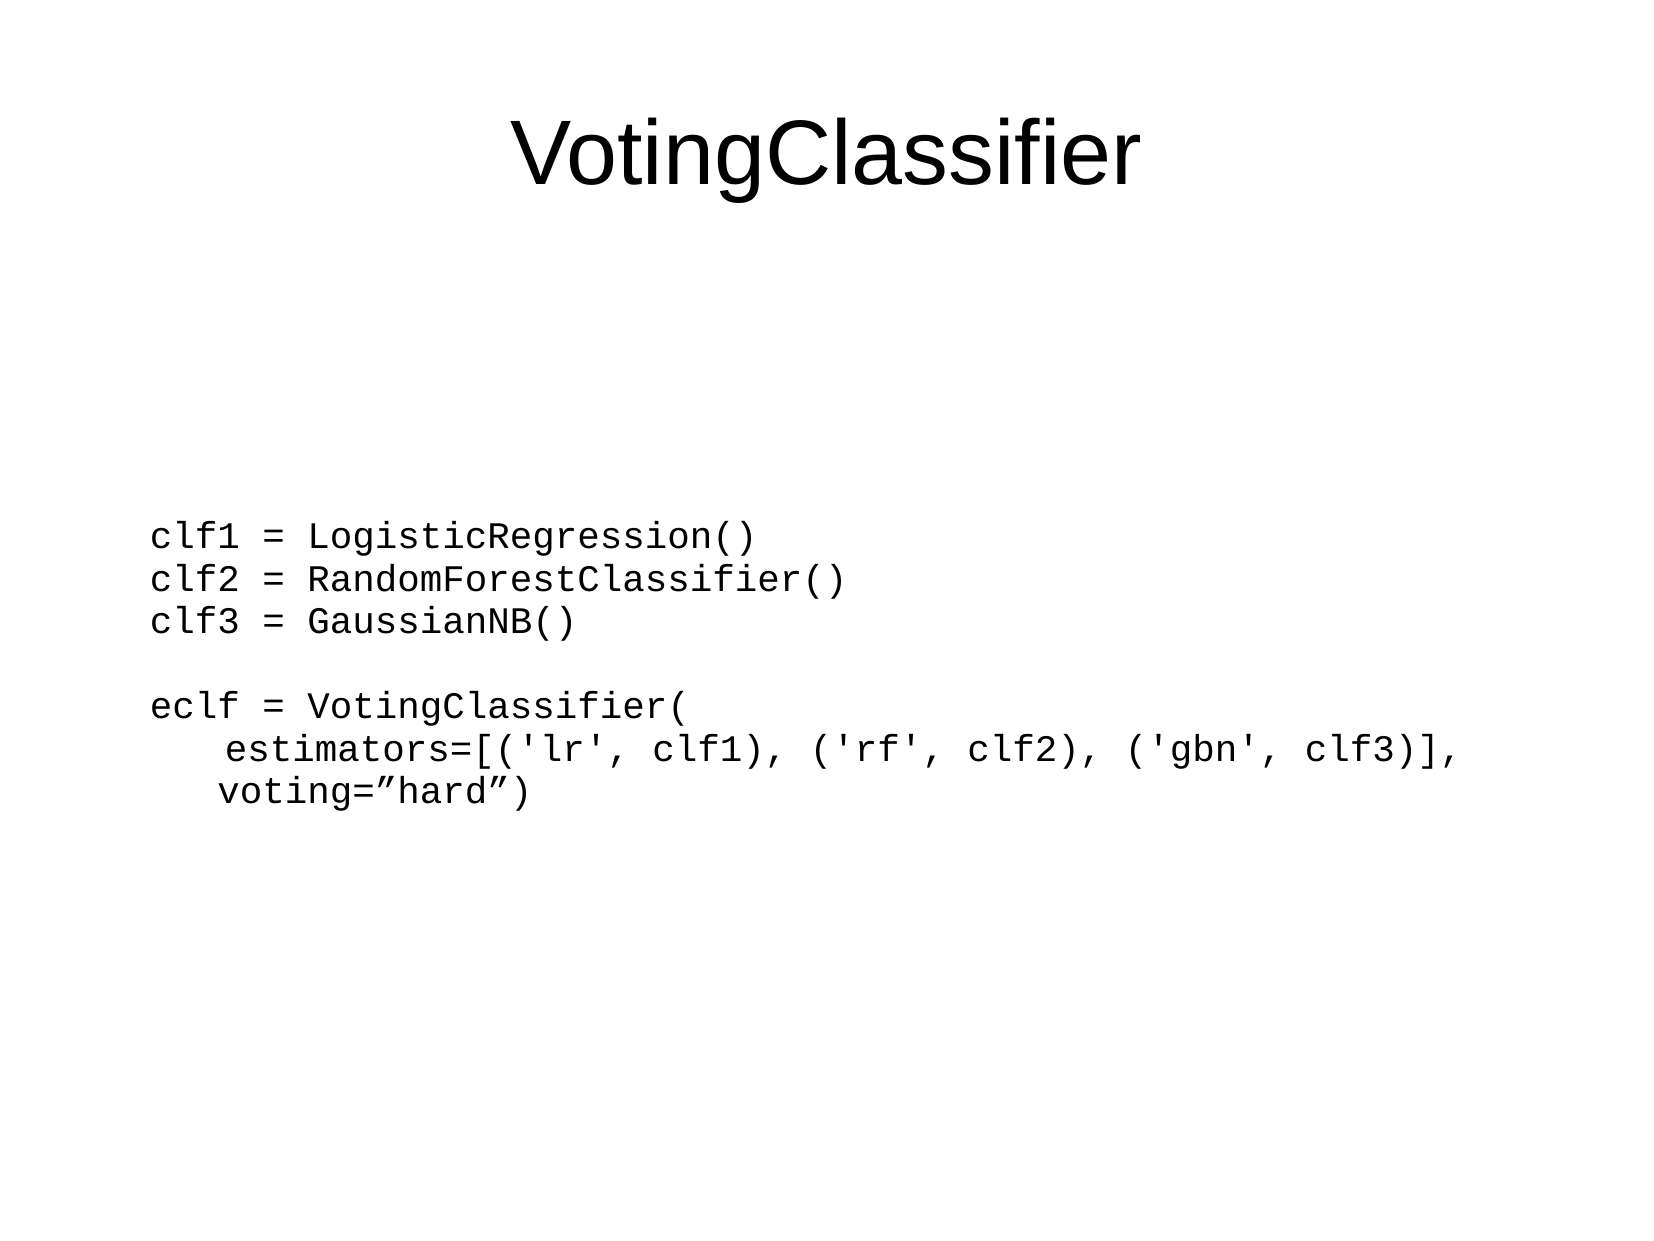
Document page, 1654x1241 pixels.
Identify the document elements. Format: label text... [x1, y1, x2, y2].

title VotingClassifier [82, 49, 1571, 257]
text_box clf1 = LogisticRegression() clf2 = RandomForestClassifier() clf3 = GaussianNB() eclf = VotingClassifier( estimators=[('lr', clf1), ('rf', clf2), ('gbn', clf3)], voting=”hard”) [135, 510, 1576, 1036]
